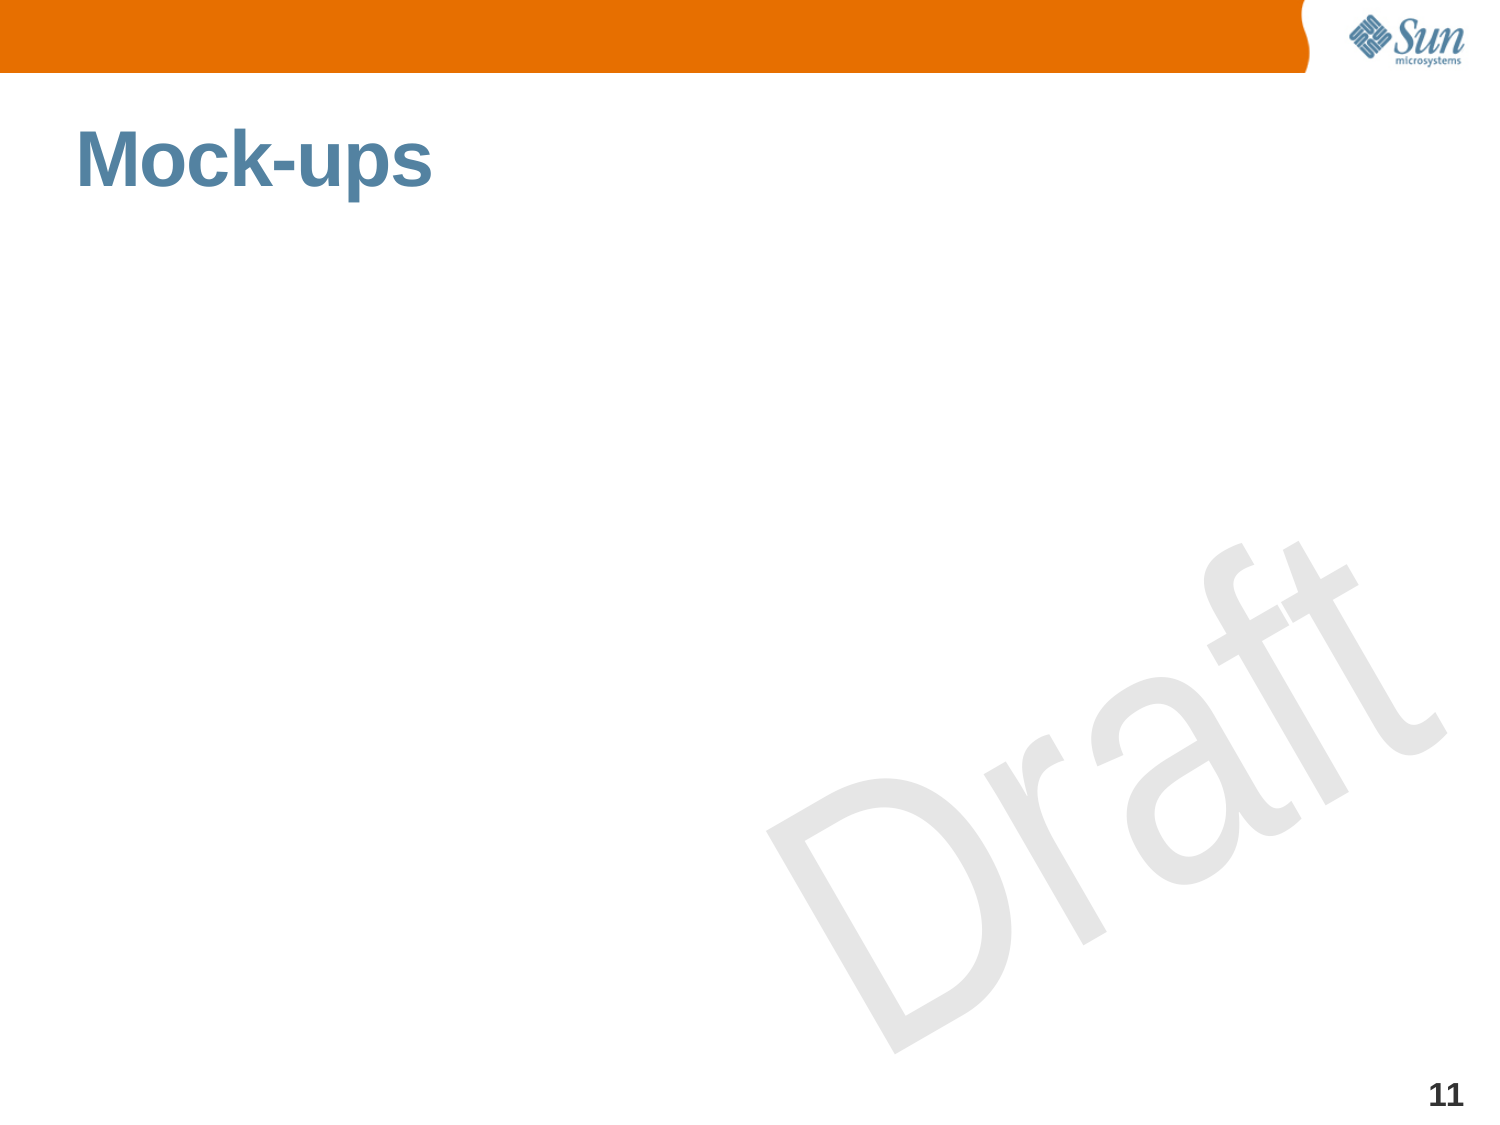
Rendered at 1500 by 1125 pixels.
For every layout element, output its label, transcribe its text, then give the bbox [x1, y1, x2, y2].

title Mock-ups [75, 123, 1437, 227]
picture [0, 0, 1500, 73]
